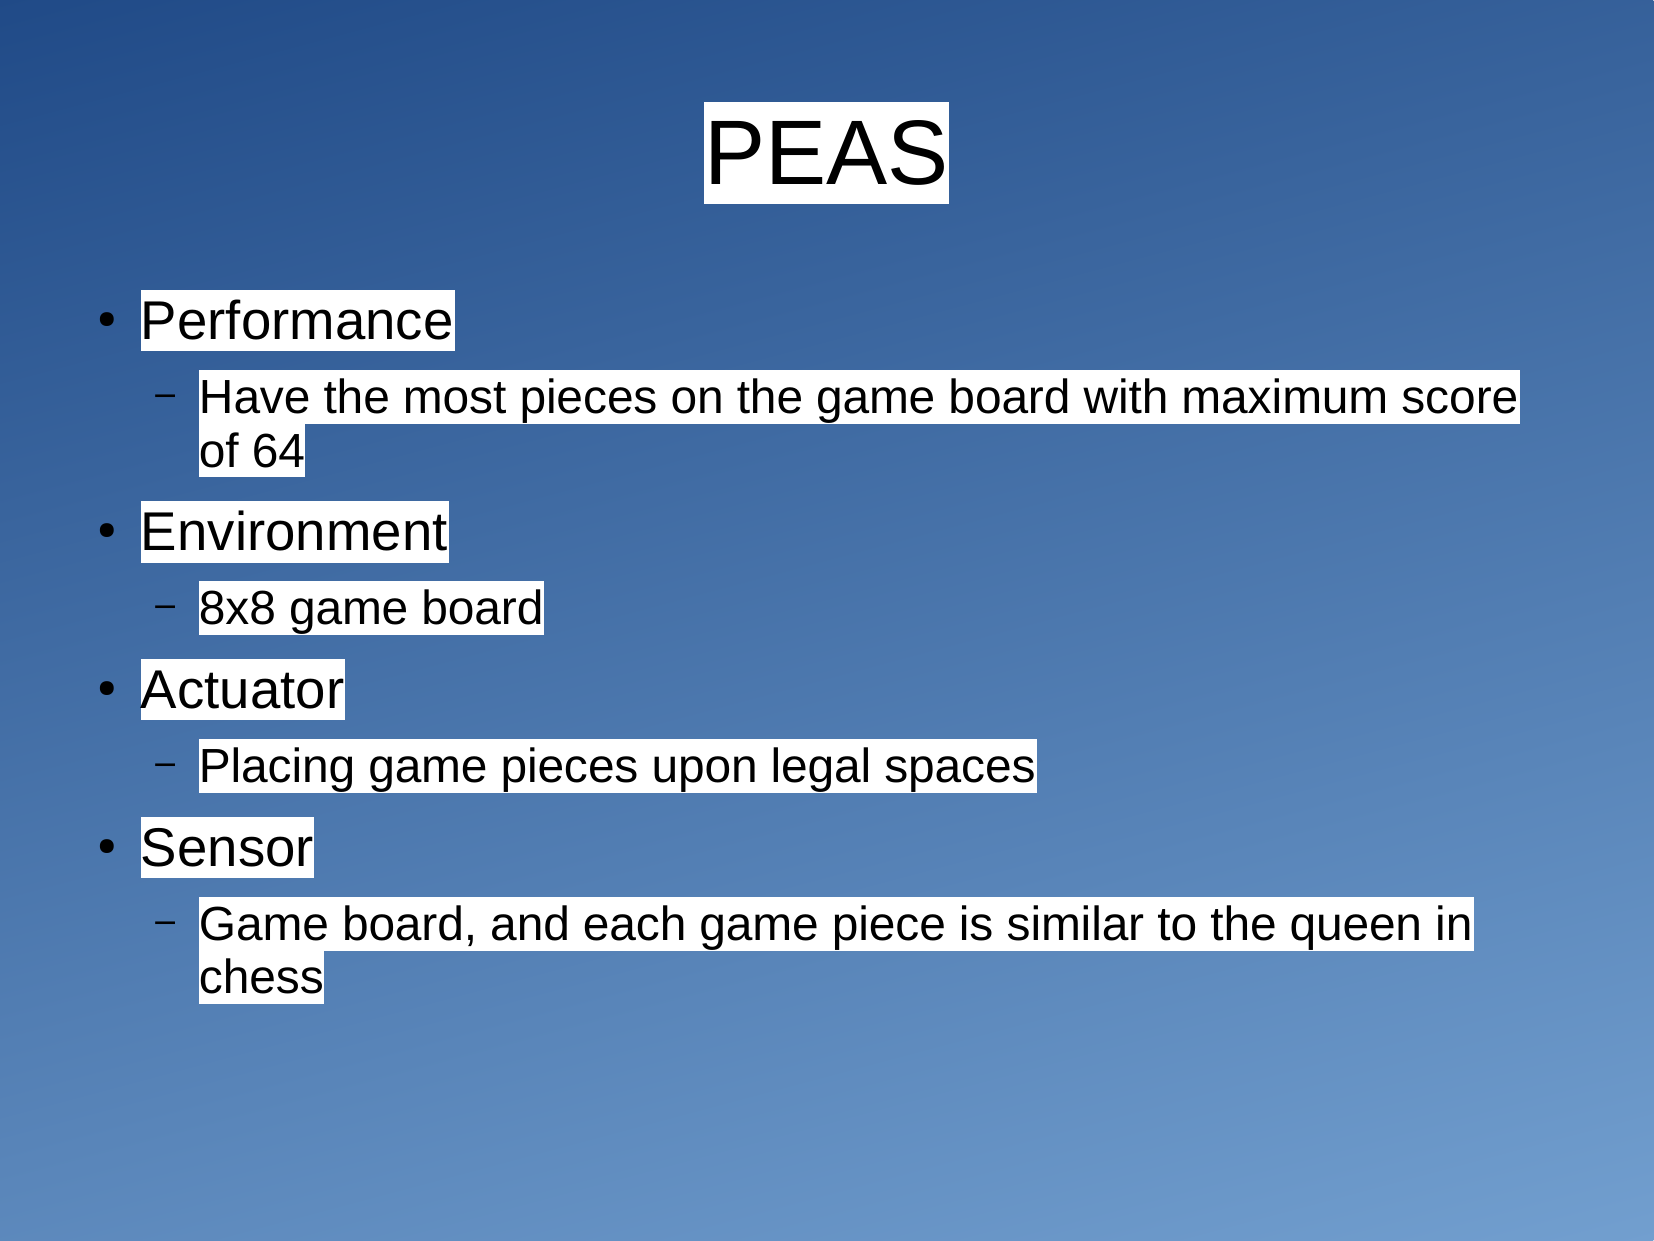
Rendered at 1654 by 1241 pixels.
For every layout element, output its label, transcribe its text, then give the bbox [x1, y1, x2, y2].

list Performance Have the most pieces on the game board with maximum score of 64 Environment 8x8 game board Actuator Placing game pieces upon legal spaces Sensor Game board, and each game piece is similar to the queen in chess [82, 290, 1571, 1010]
title PEAS [82, 49, 1571, 257]
